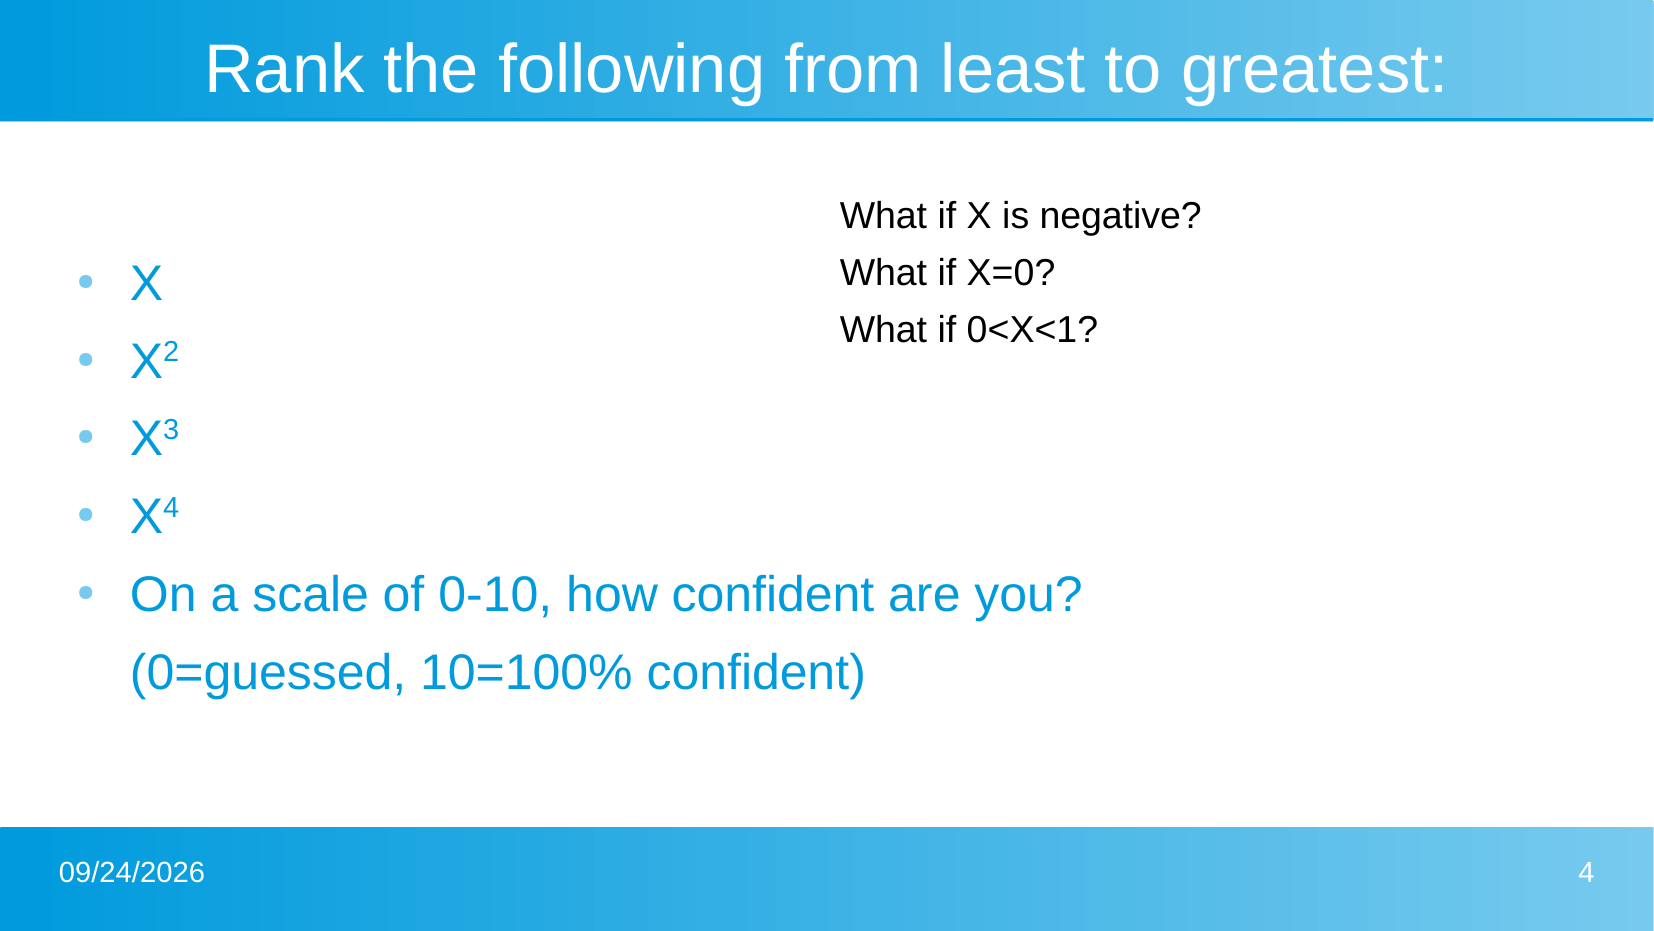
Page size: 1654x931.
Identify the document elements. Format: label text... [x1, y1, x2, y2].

title Rank the following from least to greatest: [59, 29, 1595, 108]
text_box What if X=0? [825, 244, 1501, 301]
text_box What if 0<X<1? [825, 301, 1501, 358]
text_box What if X is negative? [825, 187, 1501, 244]
list X X2 X3 X4 On a scale of 0-10, how confident are you? (0=guessed, 10=100% confident) [59, 177, 1595, 768]
